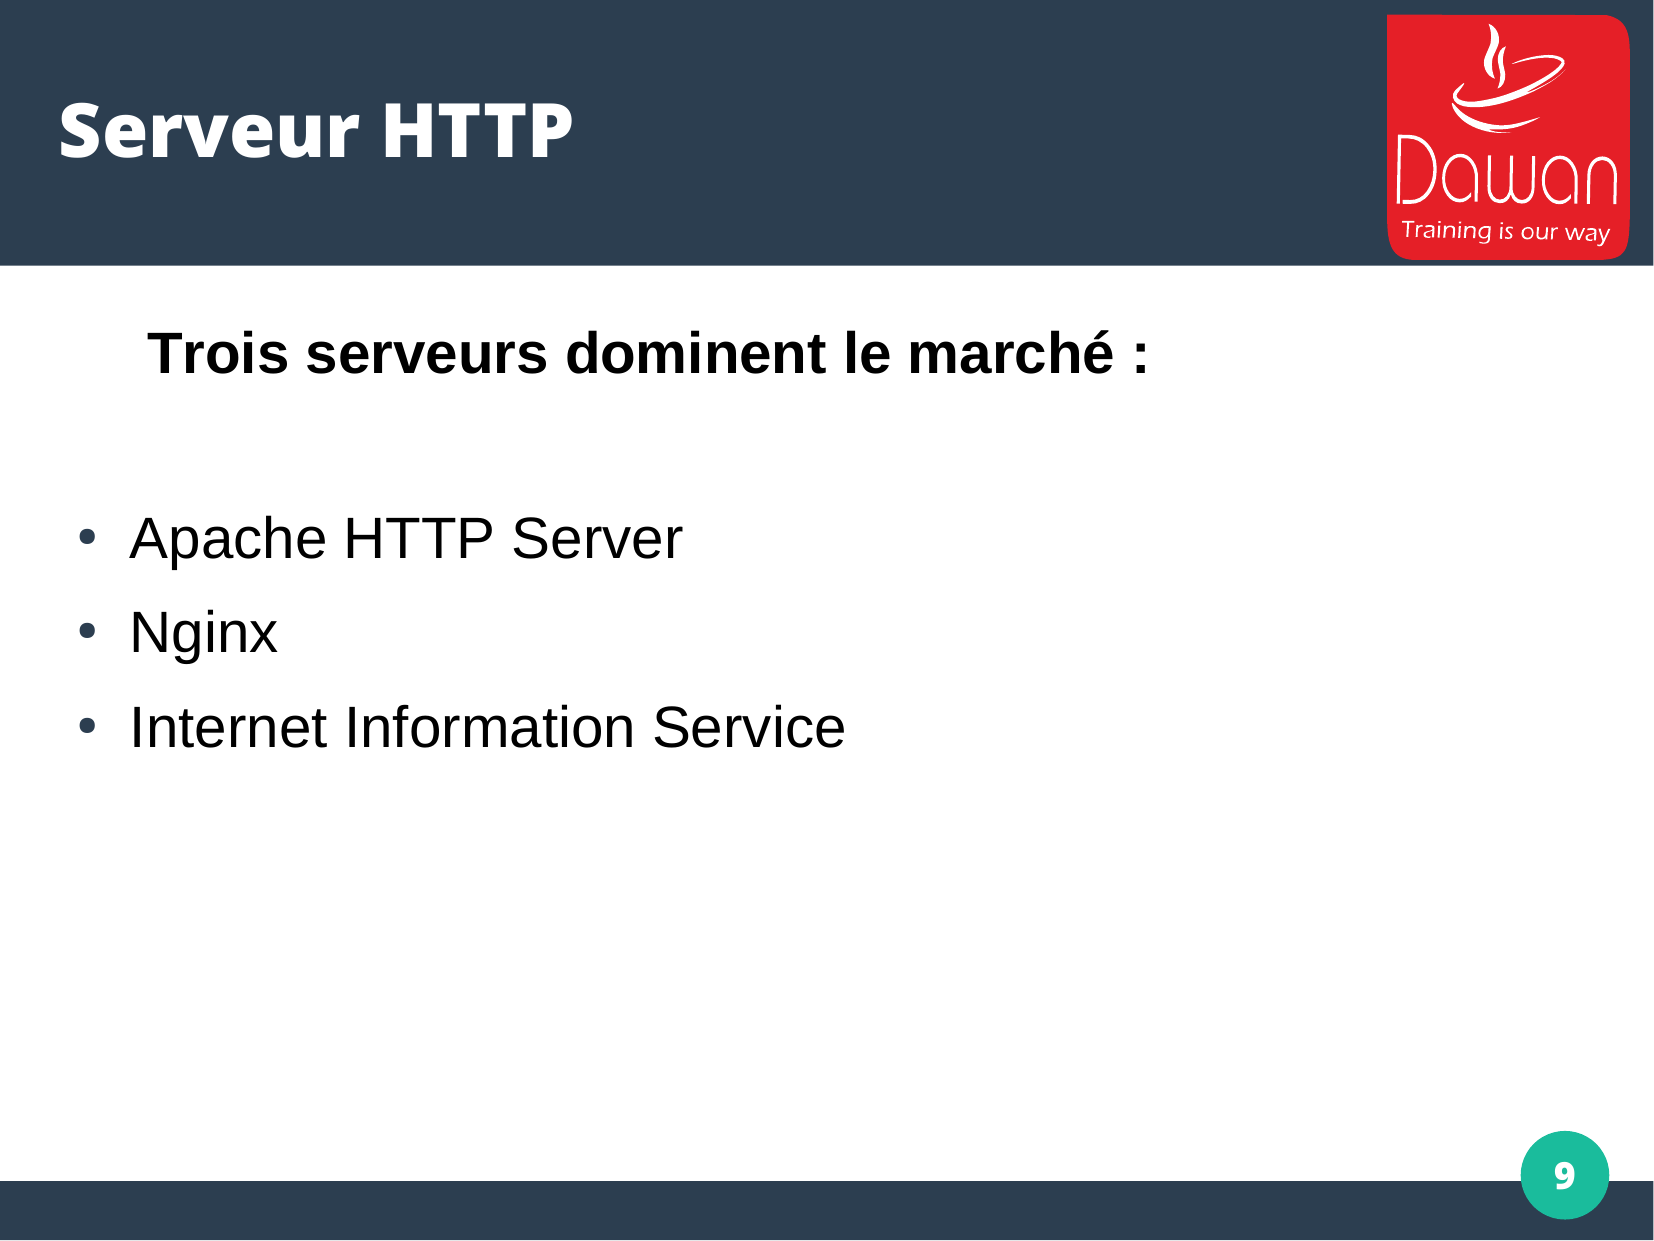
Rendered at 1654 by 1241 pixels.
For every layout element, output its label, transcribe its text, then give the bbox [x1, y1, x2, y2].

list Trois serveurs dominent le marché : Apache HTTP Server Nginx Internet Information Service [59, 324, 1595, 1152]
picture [1387, 14, 1630, 260]
title Serveur HTTP [59, 49, 1387, 207]
